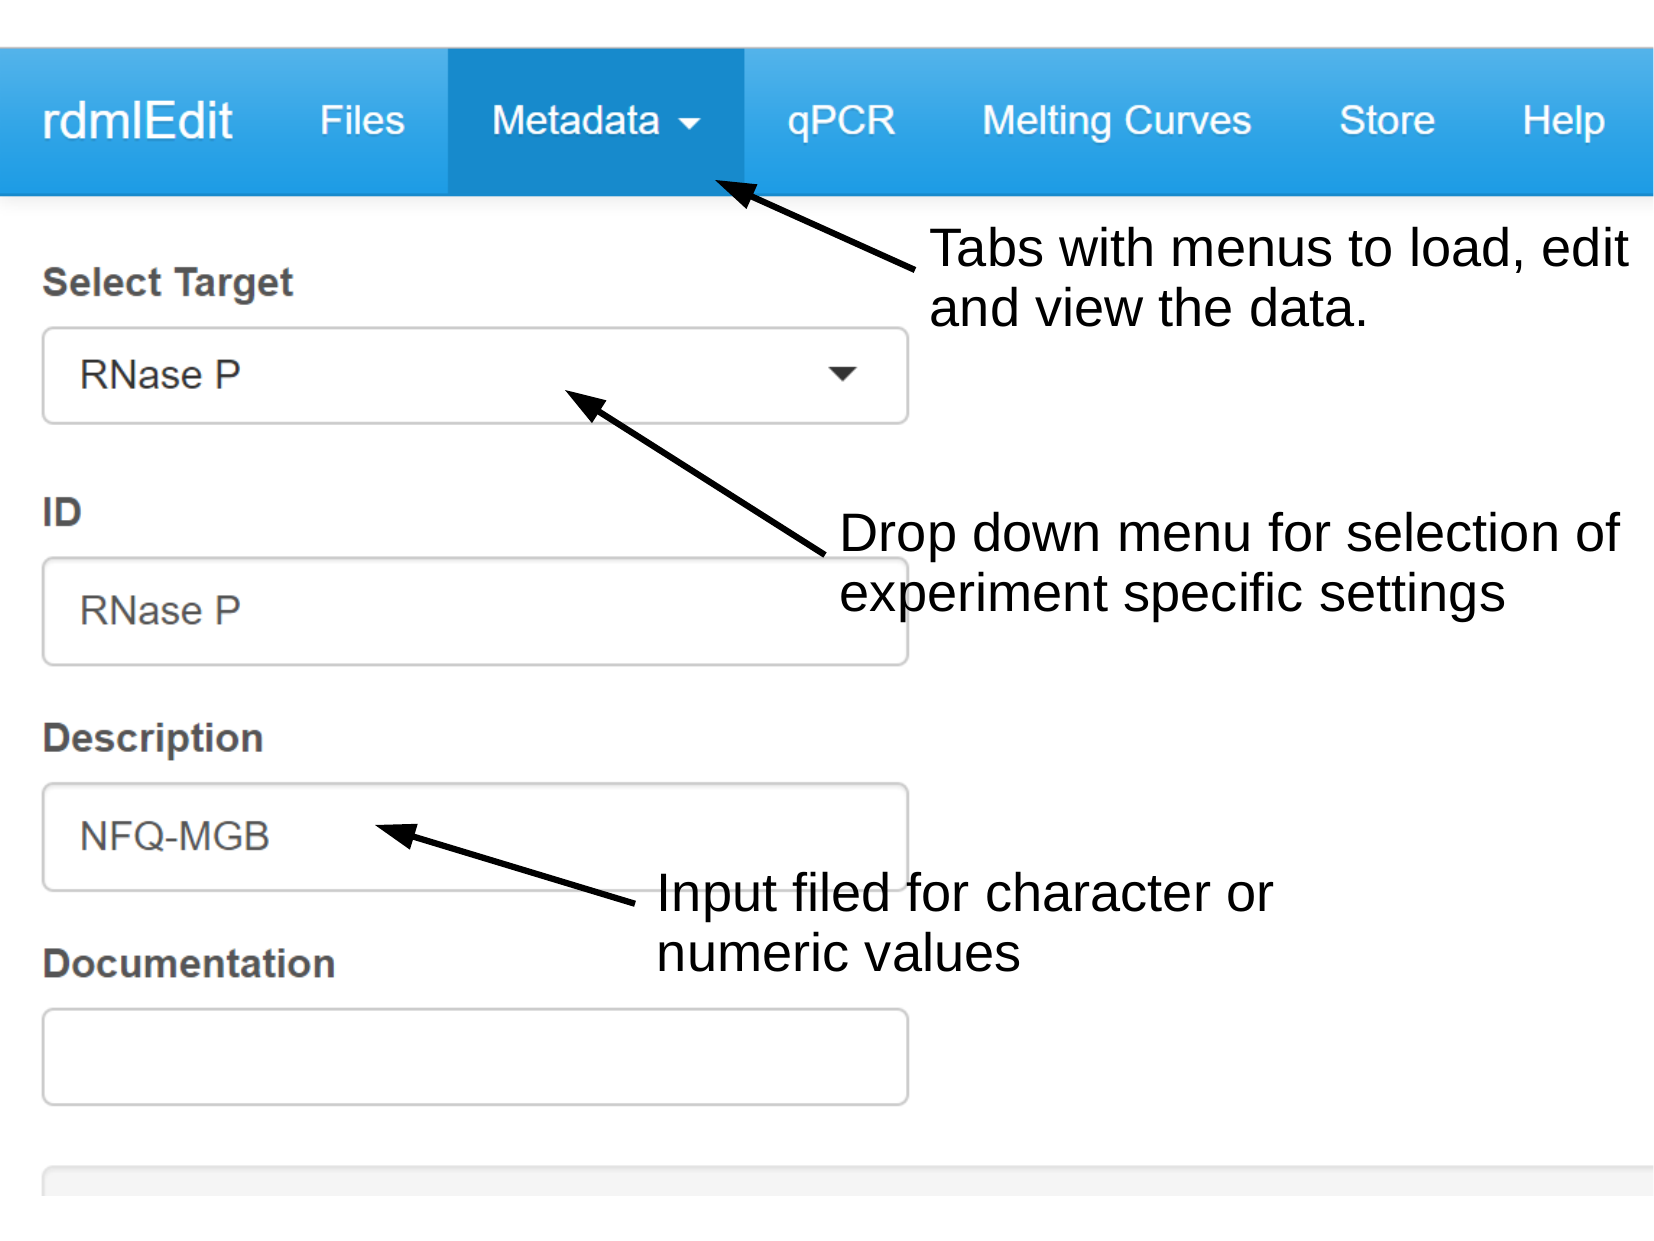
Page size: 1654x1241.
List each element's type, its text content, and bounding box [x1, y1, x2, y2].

text_box Tabs with menus to load, edit and view the data. [915, 210, 1645, 346]
text_box Input filed for character or numeric values [642, 855, 1291, 991]
text_box Drop down menu for selection of experiment specific settings [825, 494, 1637, 631]
picture [0, 46, 1654, 1196]
